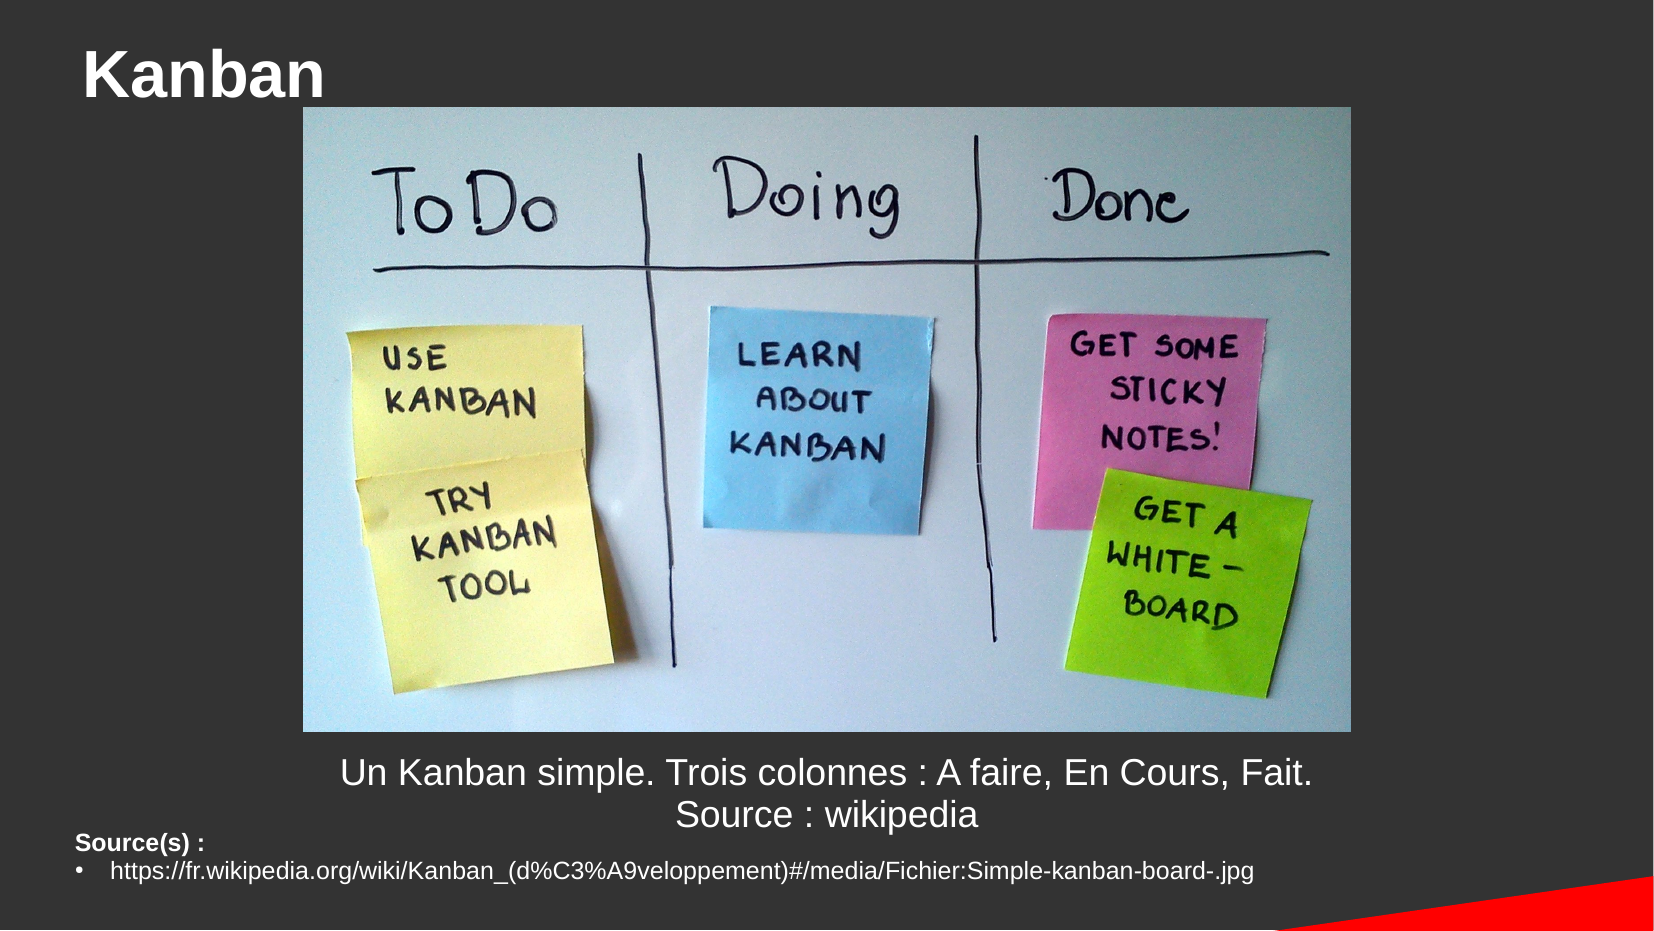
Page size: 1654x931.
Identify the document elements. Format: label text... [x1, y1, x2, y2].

picture [303, 107, 1351, 733]
text_box [1273, 876, 1654, 931]
title Kanban [82, 37, 1571, 122]
text_box Source(s) : https://fr.wikipedia.org/wiki/Kanban_(d%C3%A9veloppement)#/media/Fichier:Simple-kanban-board-.jpg [60, 821, 1546, 921]
text_box Un Kanban simple. Trois colonnes : A faire, En Cours, Fait. Source : wikipedia [206, 744, 1447, 843]
